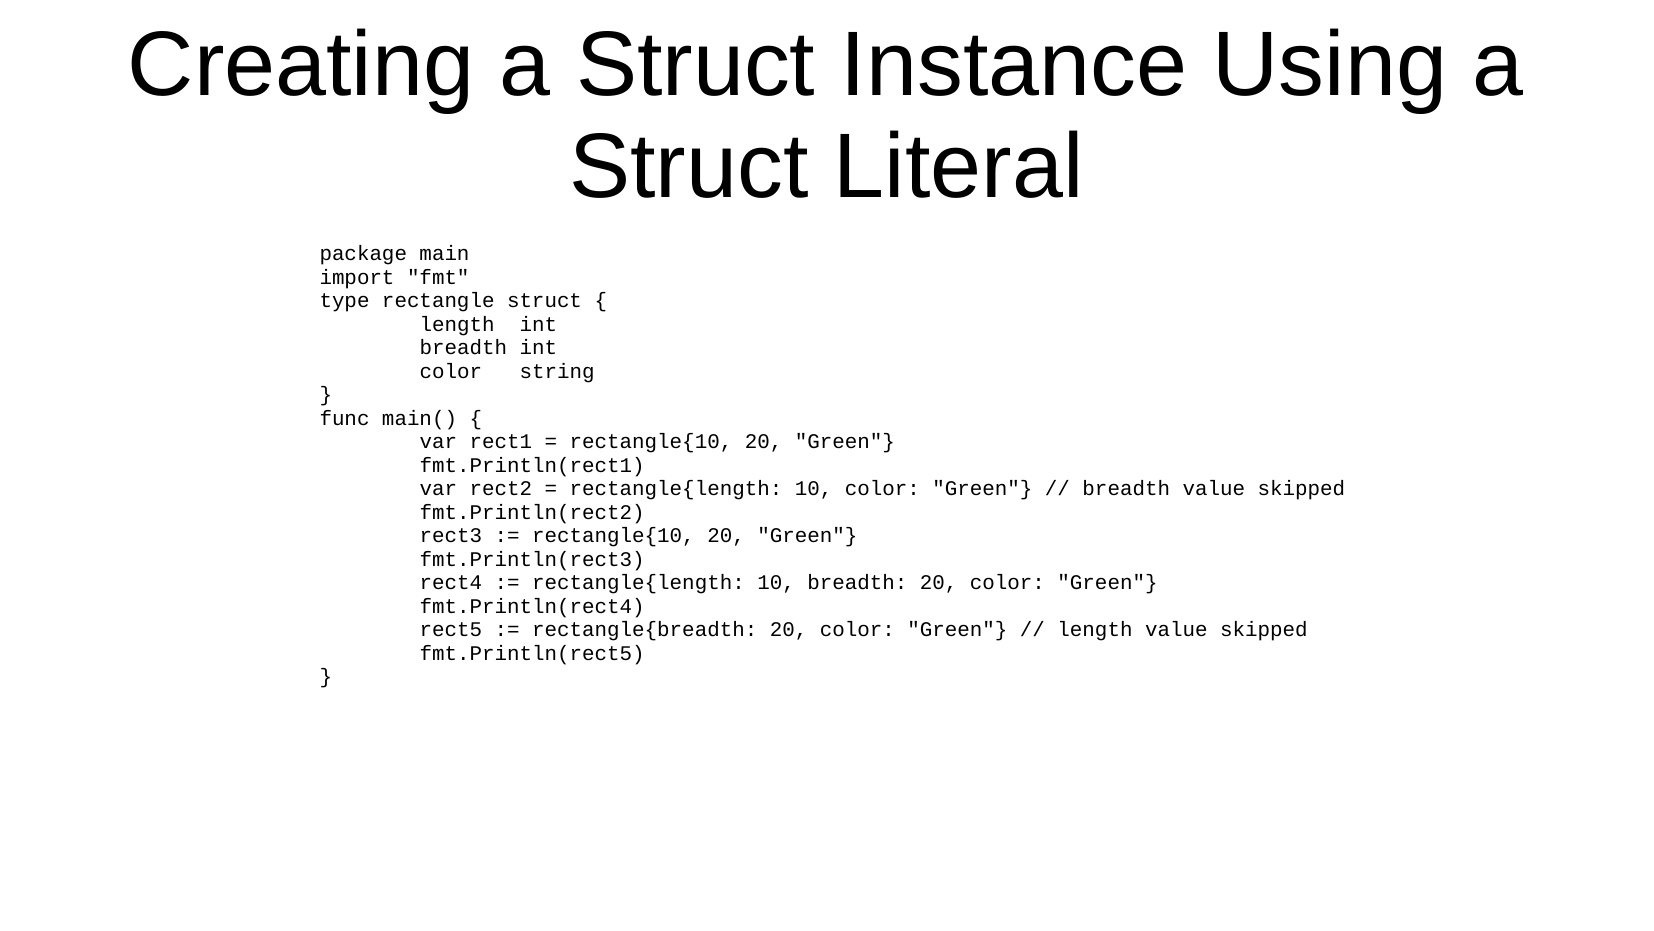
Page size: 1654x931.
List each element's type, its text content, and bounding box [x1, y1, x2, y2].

text_box package main import "fmt" type rectangle struct { length int breadth int color string } func main() { var rect1 = rectangle{10, 20, "Green"} fmt.Println(rect1) var rect2 = rectangle{length: 10, color: "Green"} // breadth value skipped fmt.Println(rect2) rect3 := rectangle{10, 20, "Green"} fmt.Println(rect3) rect4 := rectangle{length: 10, breadth: 20, color: "Green"} fmt.Println(rect4) rect5 := rectangle{breadth: 20, color: "Green"} // length value skipped fmt.Println(rect5) } [304, 236, 1360, 698]
title Creating a Struct Instance Using a Struct Literal [82, 12, 1571, 218]
